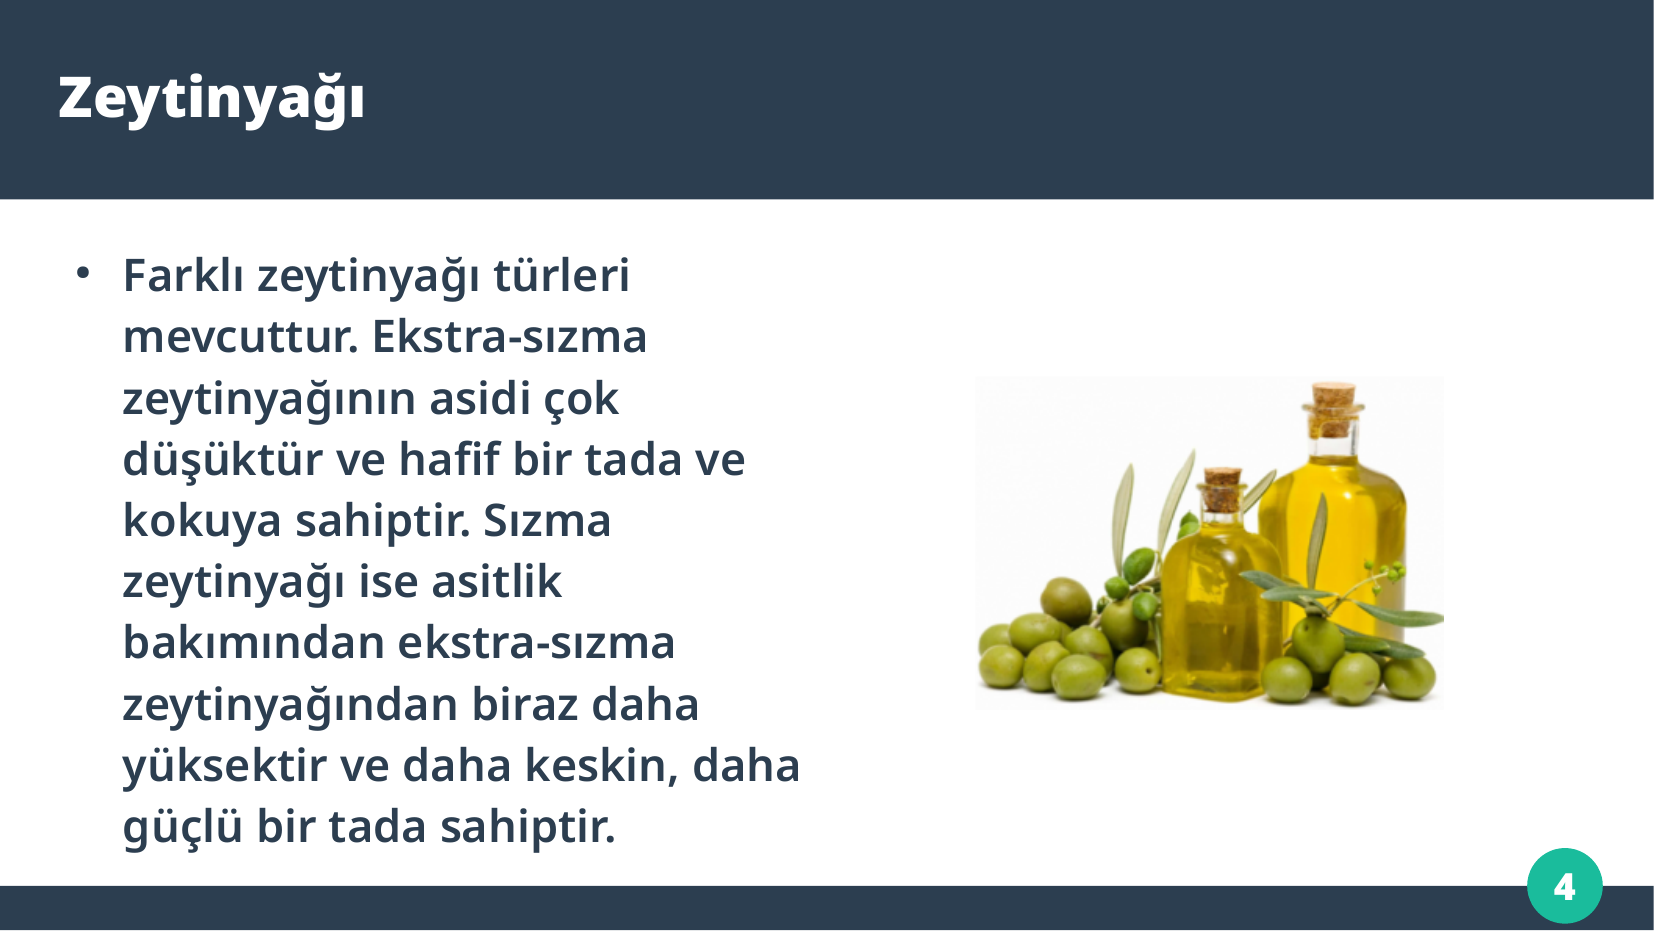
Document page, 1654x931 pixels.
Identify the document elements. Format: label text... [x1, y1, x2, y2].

list Farklı zeytinyağı türleri mevcuttur. Ekstra-sızma zeytinyağının asidi çok düşüktür ve hafif bir tada ve kokuya sahiptir. Sızma zeytinyağı ise asitlik bakımından ekstra-sızma zeytinyağından biraz daha yüksektir ve daha keskin, daha güçlü bir tada sahiptir. [59, 243, 809, 864]
picture [975, 375, 1444, 710]
title Zeytinyağı [59, 37, 1595, 155]
